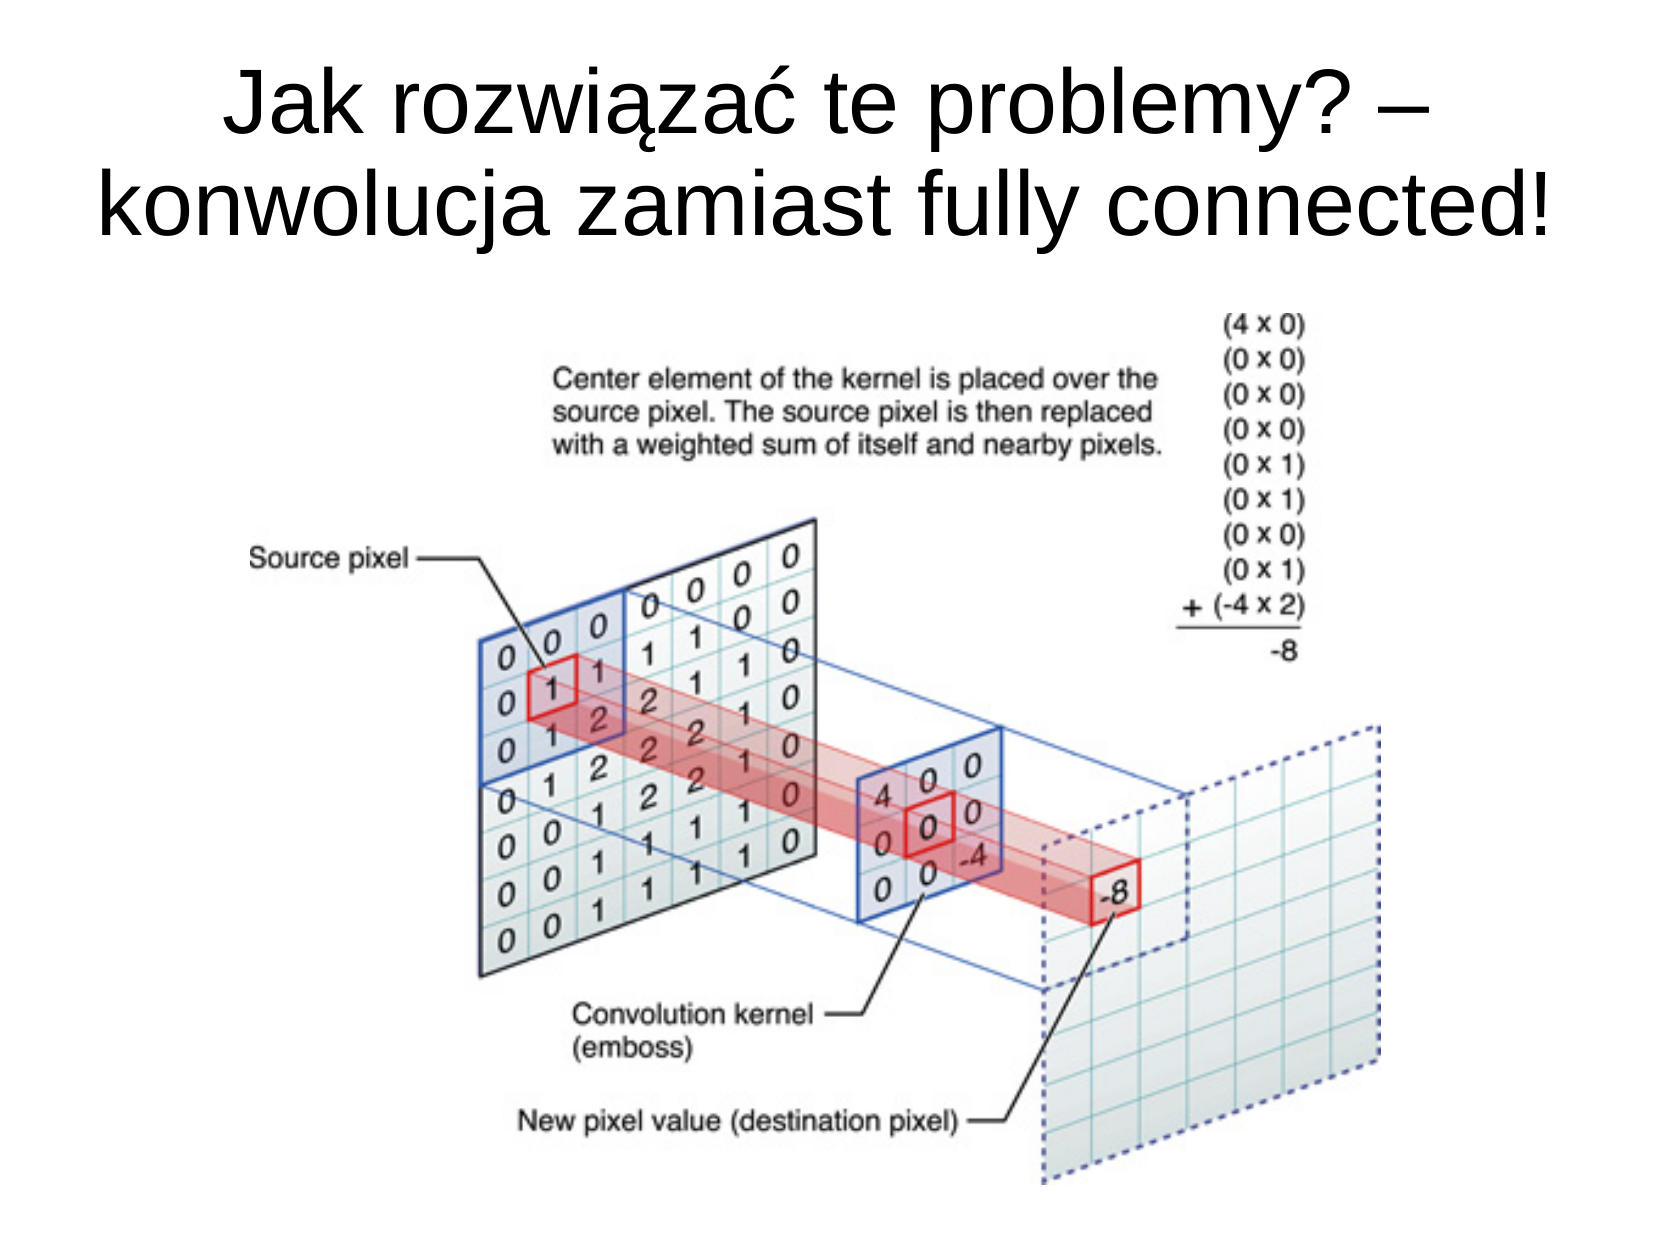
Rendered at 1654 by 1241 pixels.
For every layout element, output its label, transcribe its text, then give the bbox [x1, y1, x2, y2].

title Jak rozwiązać te problemy? – konwolucja zamiast fully connected! [82, 49, 1571, 257]
picture [250, 313, 1381, 1186]
